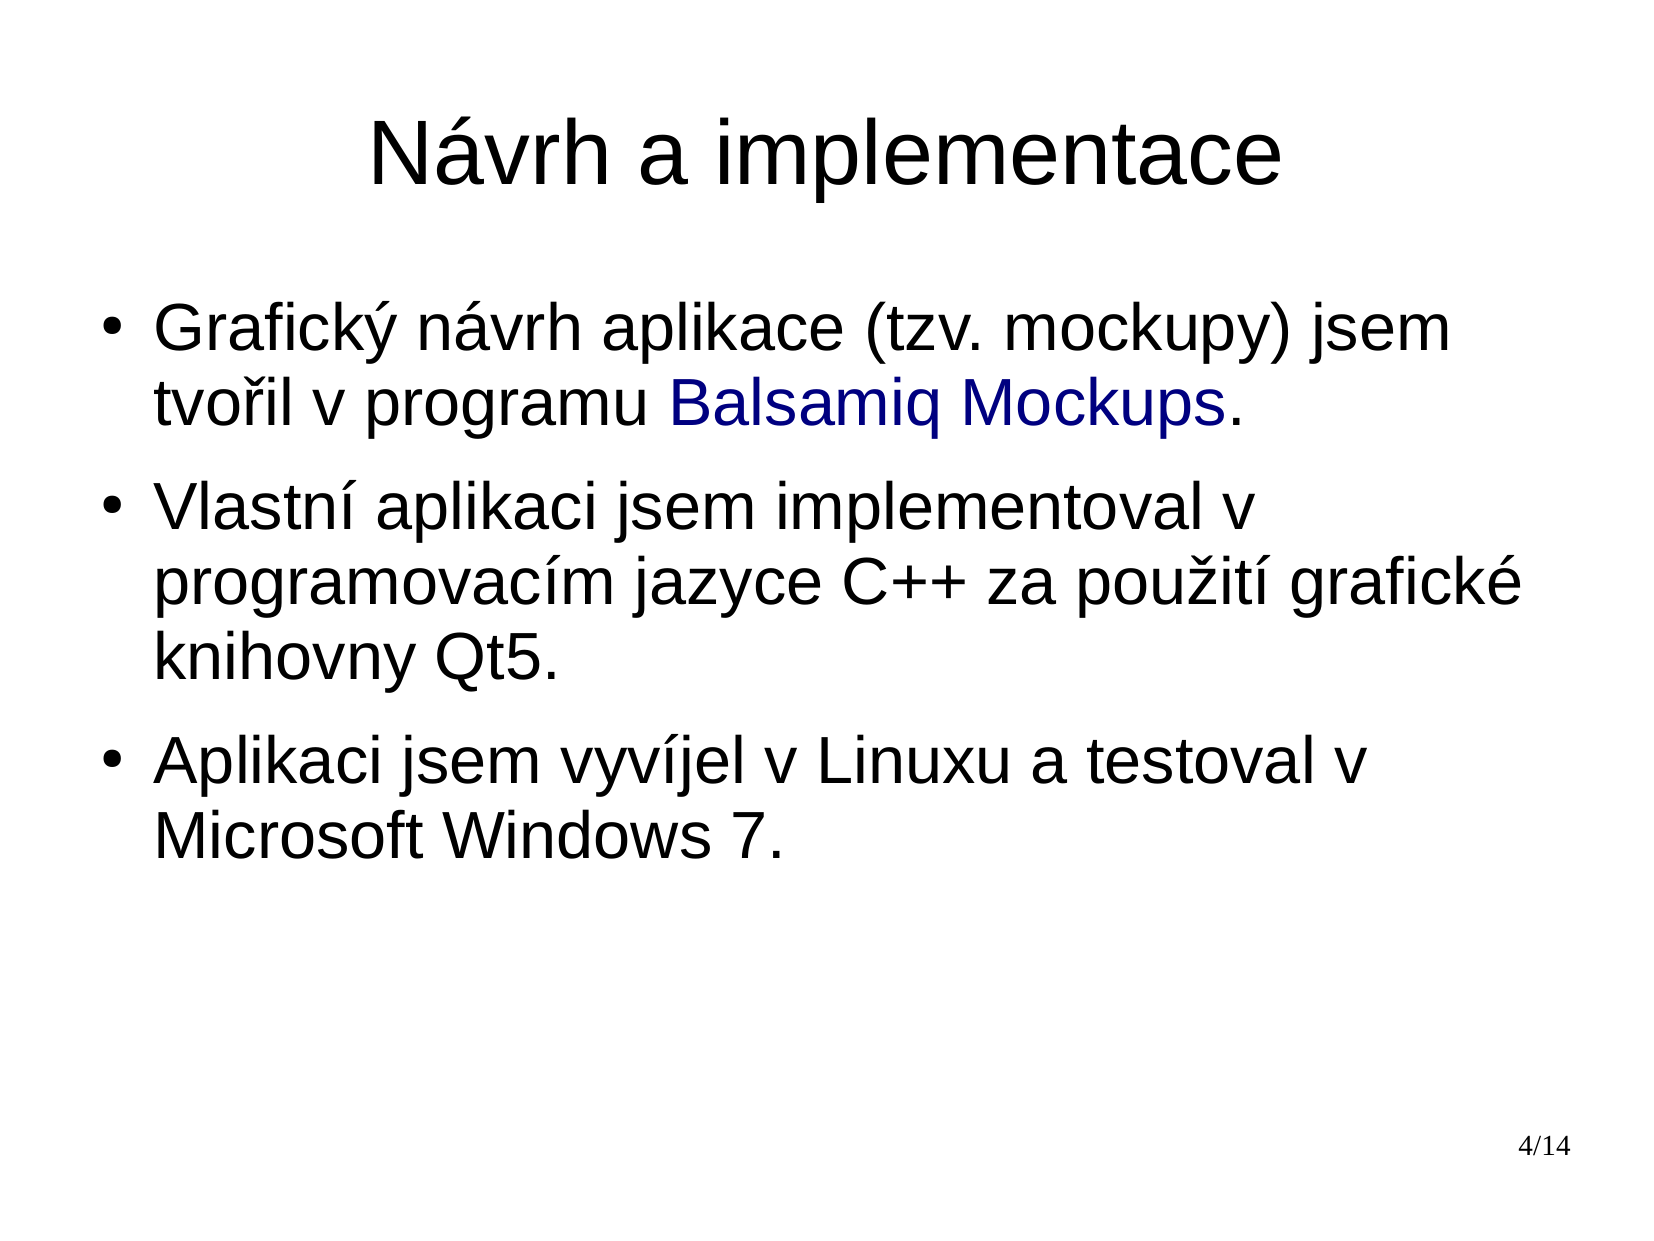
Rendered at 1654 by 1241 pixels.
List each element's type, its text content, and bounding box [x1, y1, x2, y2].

title Návrh a implementace [82, 49, 1571, 257]
list Grafický návrh aplikace (tzv. mockupy) jsem tvořil v programu Balsamiq Mockups. Vlastní aplikaci jsem implementoval v programovacím jazyce C++ za použití grafické knihovny Qt5. Aplikaci jsem vyvíjel v Linuxu a testoval v Microsoft Windows 7. [82, 290, 1571, 1010]
